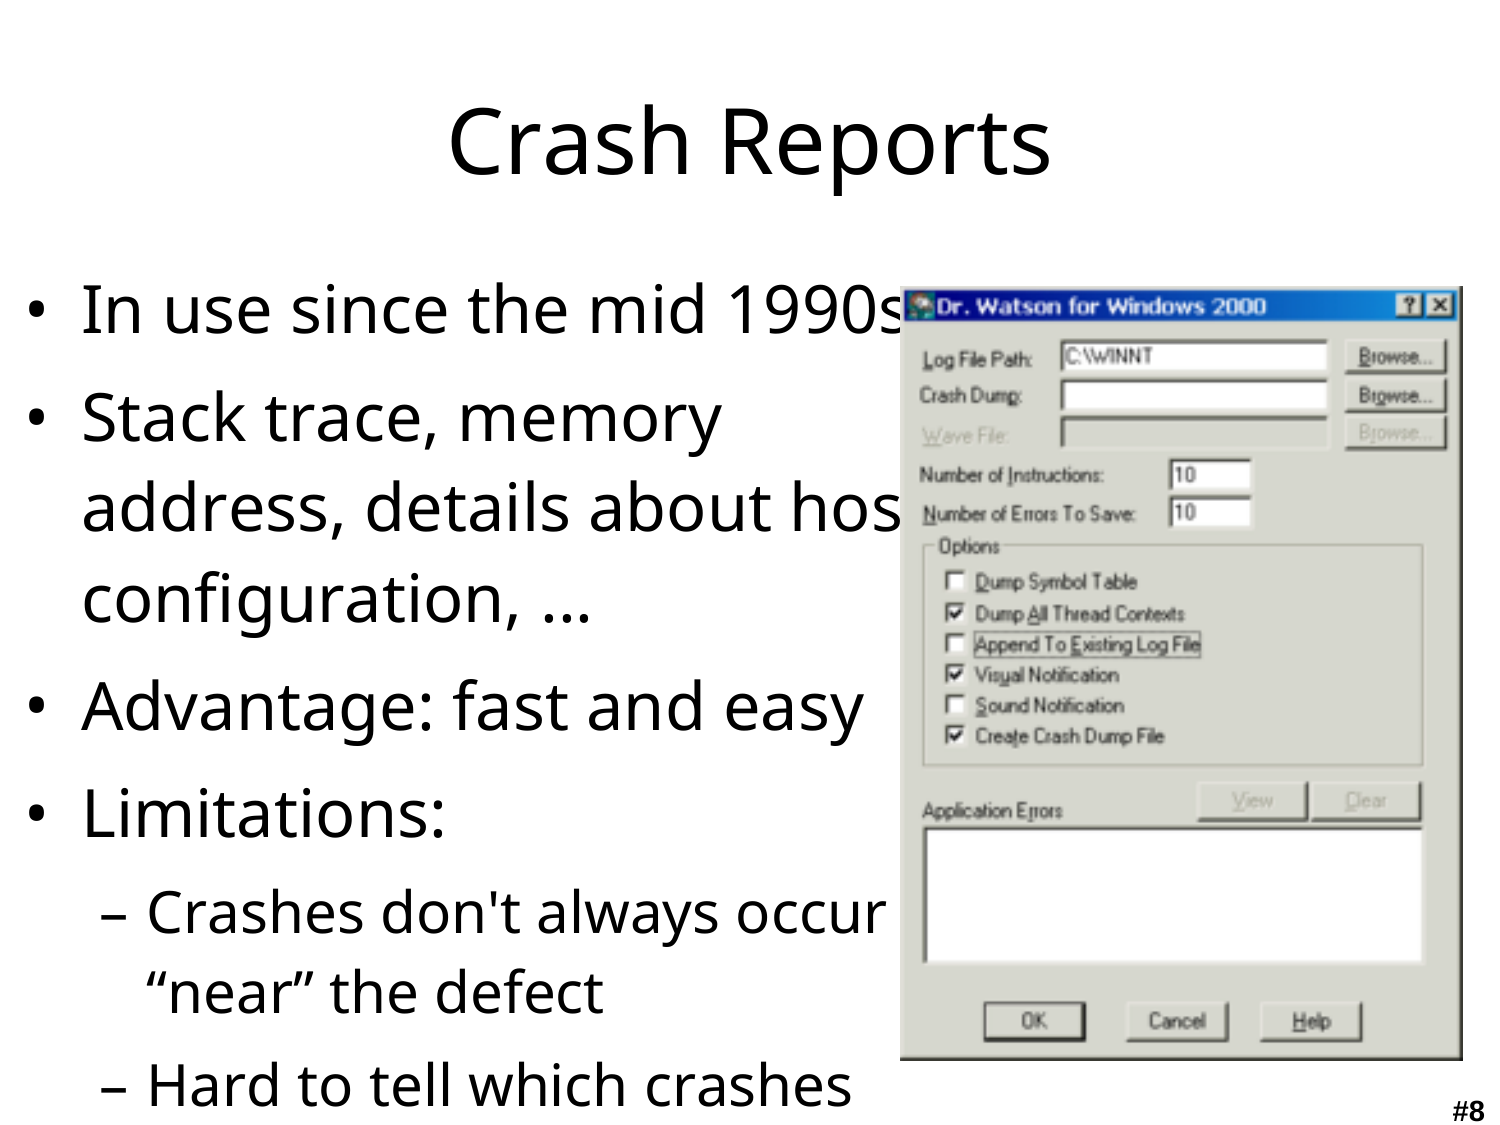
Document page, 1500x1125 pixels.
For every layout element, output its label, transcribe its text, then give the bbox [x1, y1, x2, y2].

list In use since the mid 1990s Stack trace, memory address, details about host configuration, ... Advantage: fast and easy Limitations: Crashes don't always occur “near” the defect Hard to tell which crashes correspond to the same bug [24, 262, 938, 1101]
picture [900, 286, 1463, 1062]
title Crash Reports [24, 45, 1476, 233]
